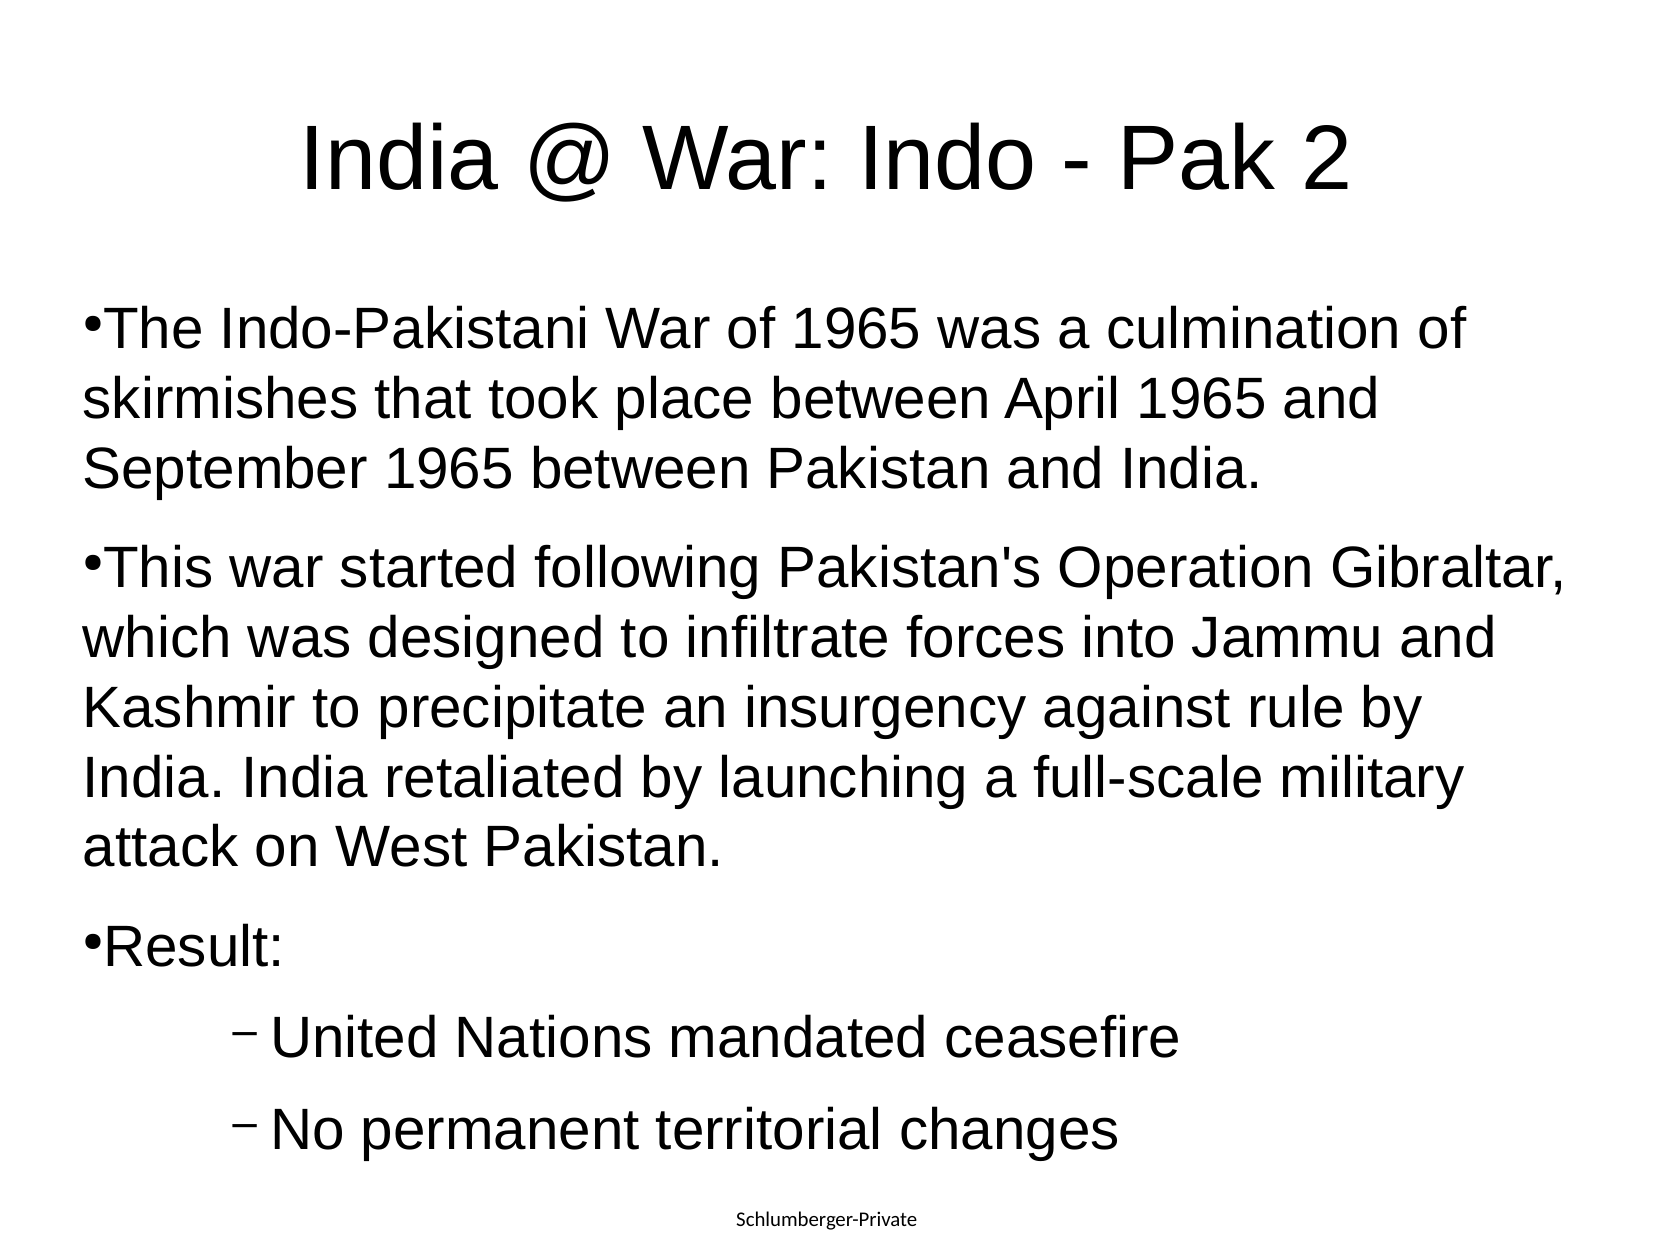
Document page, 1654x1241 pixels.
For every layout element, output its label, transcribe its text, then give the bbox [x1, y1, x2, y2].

title India @ War: Indo - Pak 2 [82, 49, 1571, 257]
list The Indo-Pakistani War of 1965 was a culmination of skirmishes that took place between April 1965 and September 1965 between Pakistan and India. This war started following Pakistan's Operation Gibraltar, which was designed to infiltrate forces into Jammu and Kashmir to precipitate an insurgency against rule by India. India retaliated by launching a full-scale military attack on West Pakistan. Result: United Nations mandated ceasefire No permanent territorial changes [82, 290, 1571, 1241]
